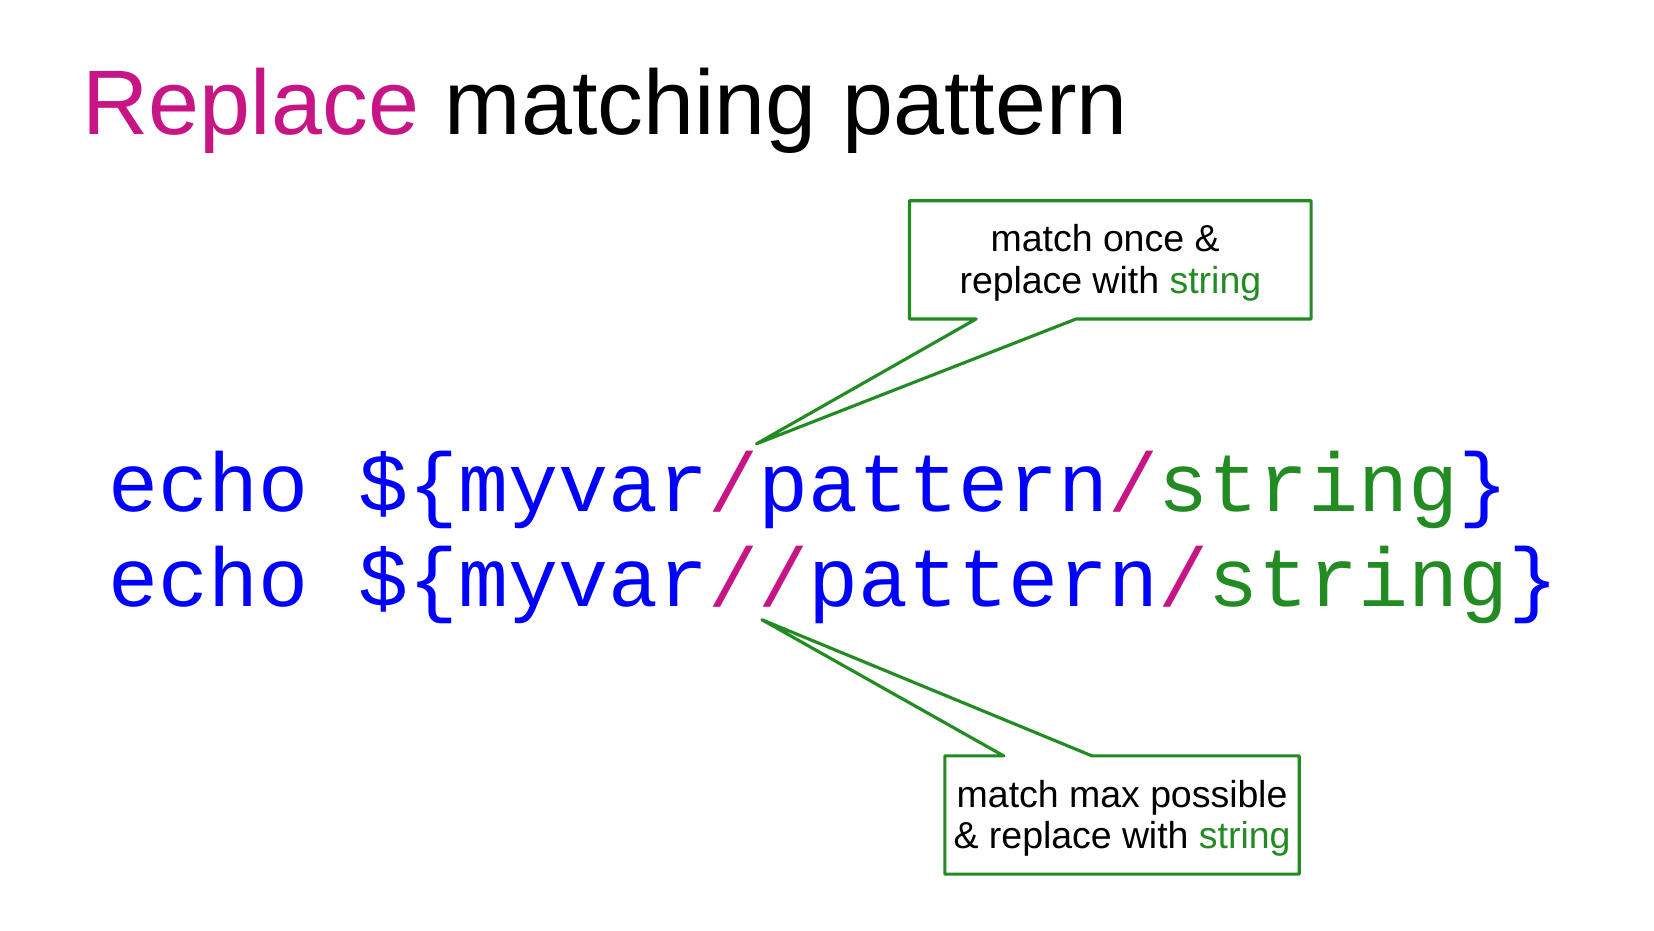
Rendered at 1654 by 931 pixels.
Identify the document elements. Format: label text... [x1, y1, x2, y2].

text_box echo ${myvar/pattern/string} echo ${myvar//pattern/string} [93, 435, 1607, 733]
title Replace matching pattern [82, 25, 1571, 181]
text_box match once & replace with string [756, 200, 1312, 444]
text_box match max possible & replace with string [761, 619, 1300, 875]
